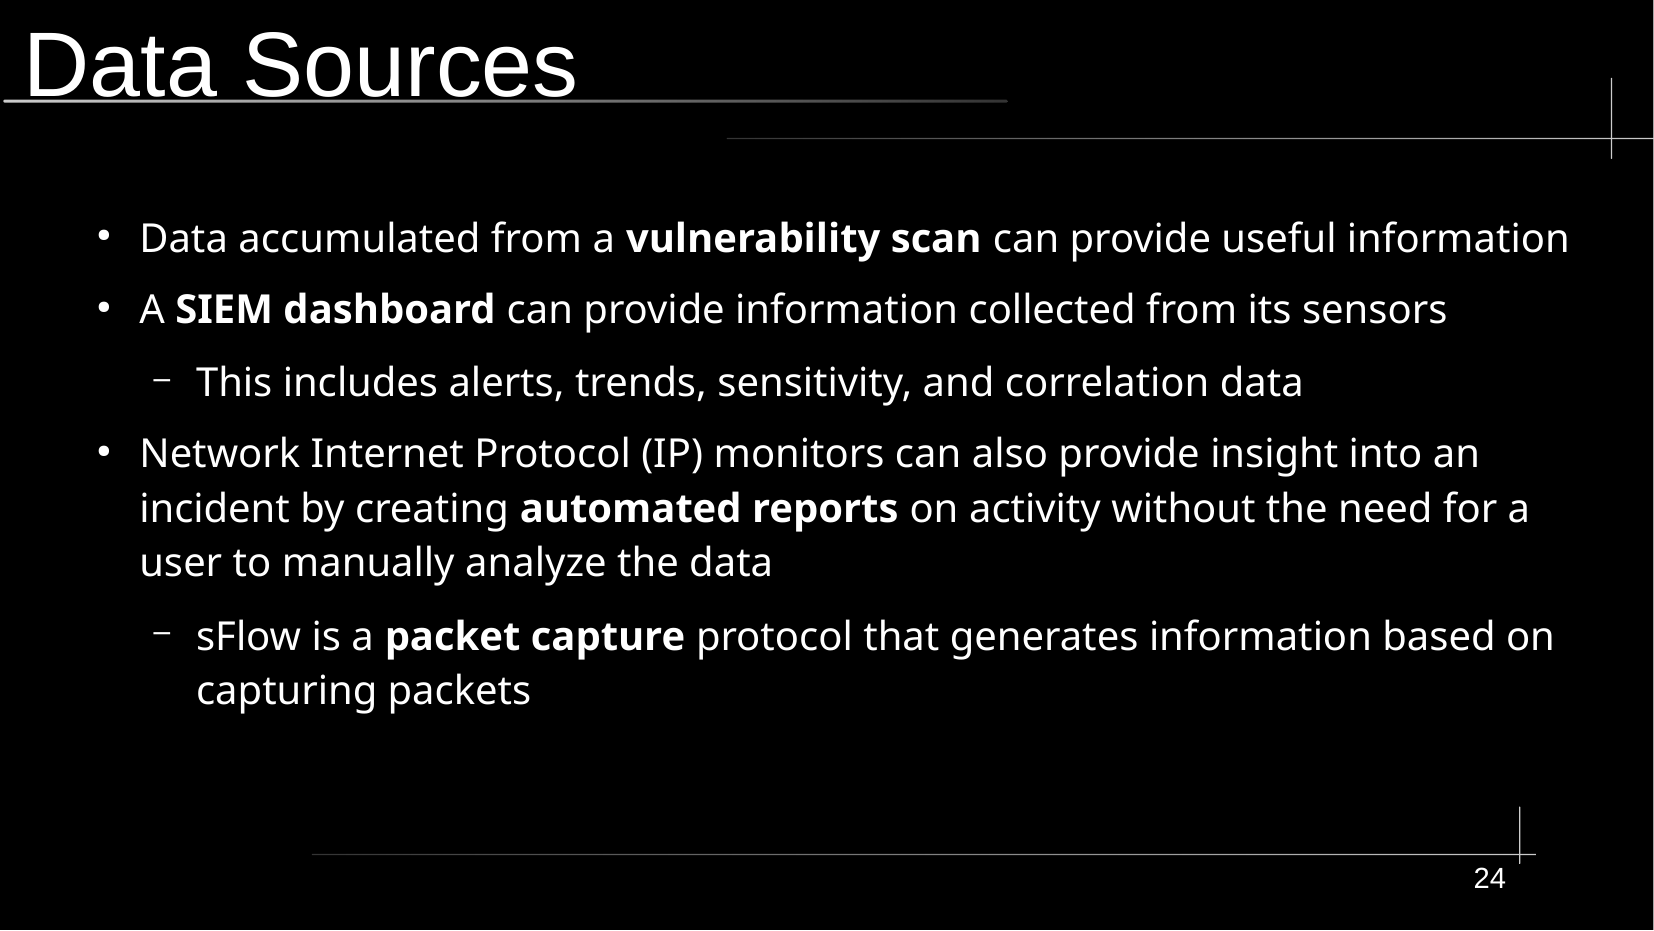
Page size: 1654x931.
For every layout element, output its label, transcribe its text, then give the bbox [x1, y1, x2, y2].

title Data Sources [23, 11, 1589, 119]
list Data accumulated from a vulnerability scan can provide useful information A SIEM dashboard can provide information collected from its sensors This includes alerts, trends, sensitivity, and correlation data Network Internet Protocol (IP) monitors can also provide insight into an incident by creating automated reports on activity without the need for a user to manually analyze the data sFlow is a packet capture protocol that generates information based on capturing packets [82, 209, 1571, 749]
